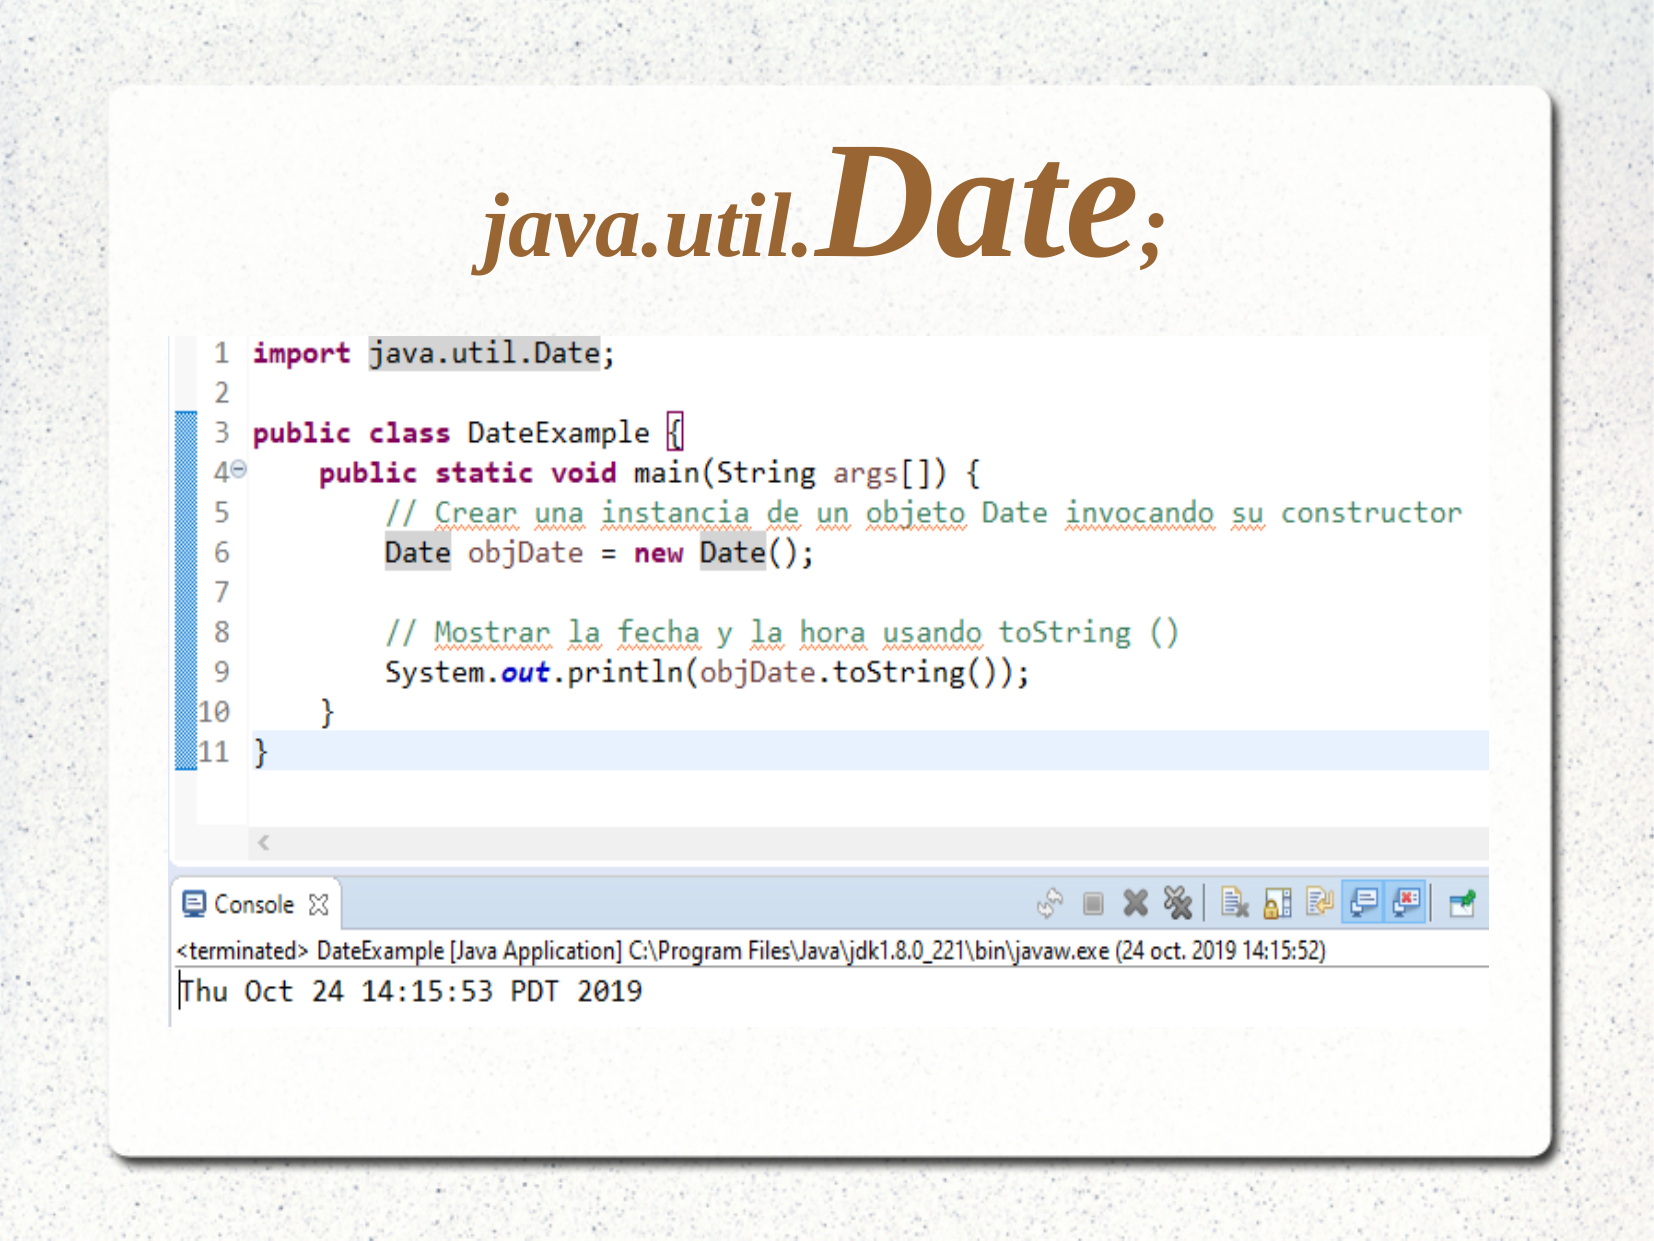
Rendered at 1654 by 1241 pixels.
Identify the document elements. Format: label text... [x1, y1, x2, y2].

picture [0, 0, 1654, 1241]
title java.util.Date; [118, 96, 1536, 304]
